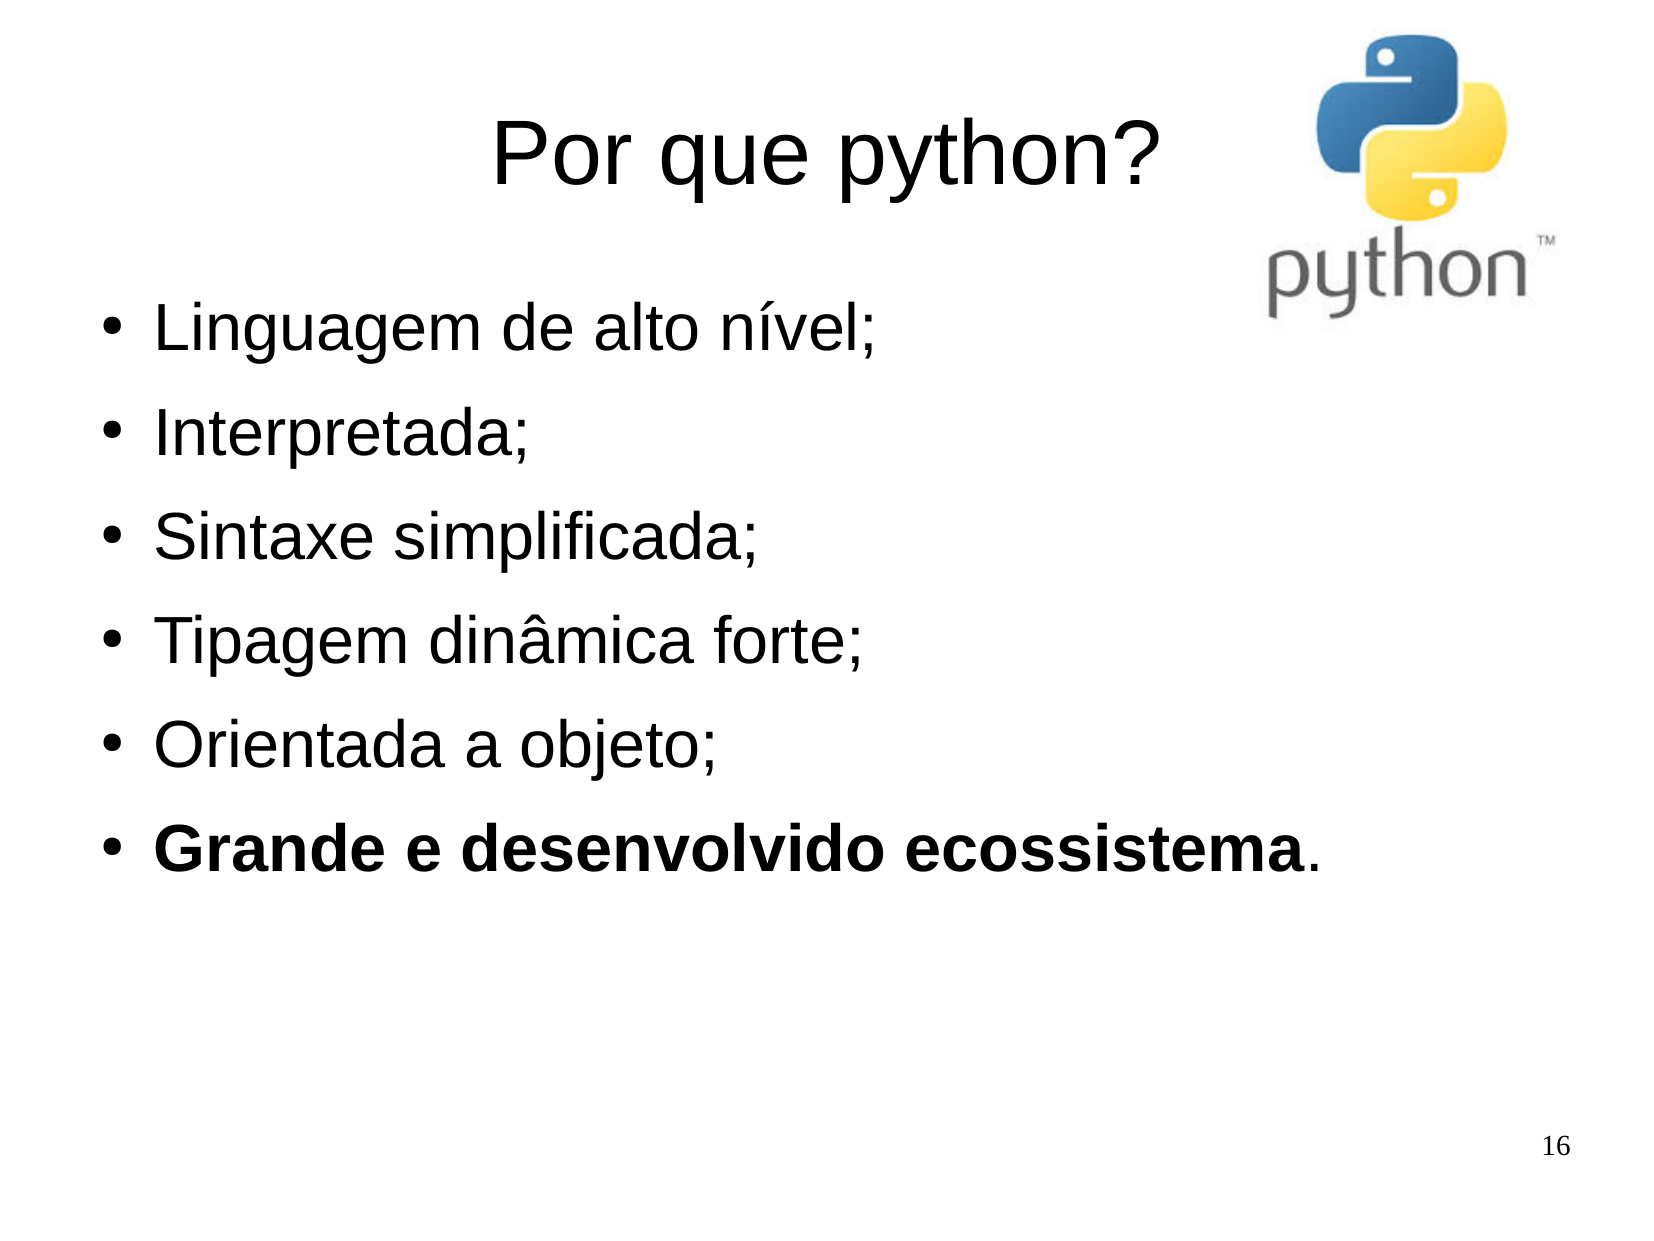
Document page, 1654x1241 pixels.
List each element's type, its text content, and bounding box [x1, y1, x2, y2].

picture [1197, 29, 1606, 332]
title Por que python? [82, 49, 1197, 257]
list Linguagem de alto nível; Interpretada; Sintaxe simplificada; Tipagem dinâmica forte; Orientada a objeto; Grande e desenvolvido ecossistema. [82, 290, 1571, 901]
